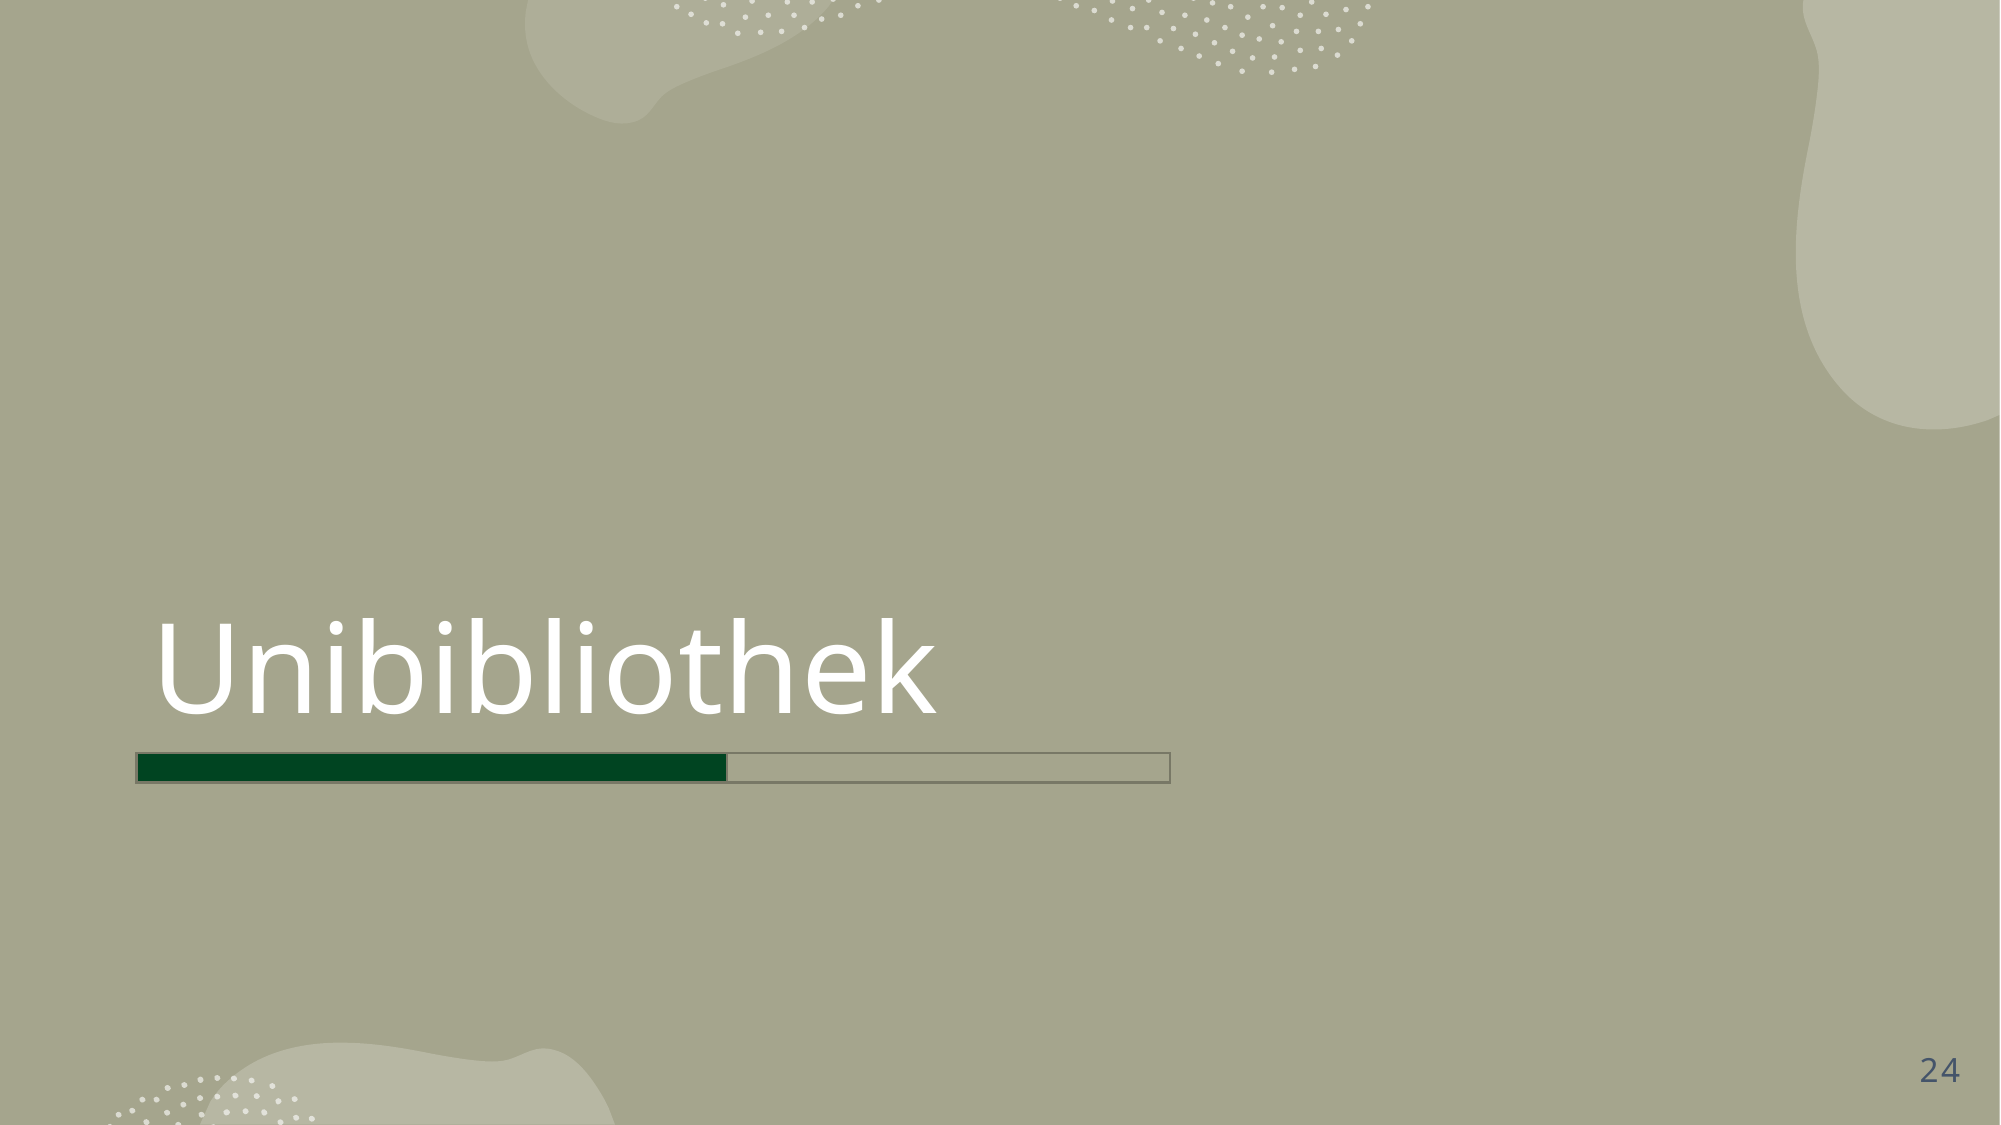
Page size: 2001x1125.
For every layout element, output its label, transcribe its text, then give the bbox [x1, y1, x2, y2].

text_box [136, 753, 726, 782]
title Unibibliothek [136, 280, 1862, 749]
text_box [1887, 1019, 1993, 1125]
